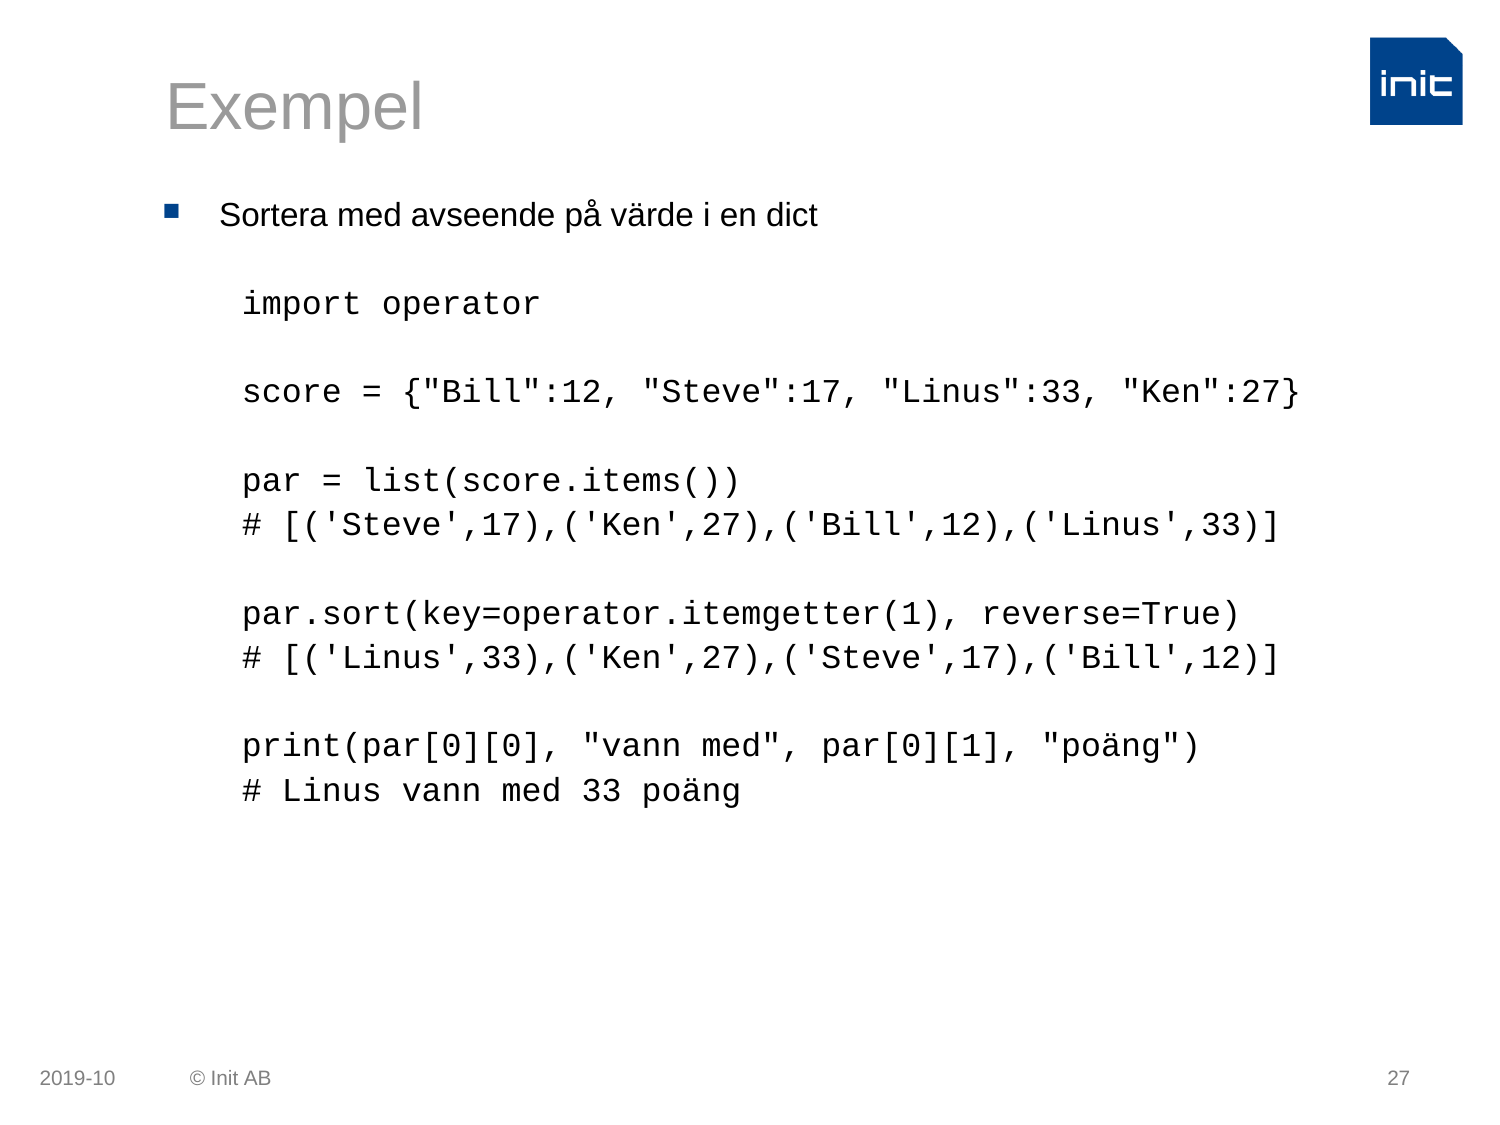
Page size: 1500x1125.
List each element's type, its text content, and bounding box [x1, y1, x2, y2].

text_box Sortera med avseende på värde i en dict import operator score = {"Bill":12, "Steve":17, "Linus":33, "Ken":27} par = list(score.items()) # [('Steve',17),('Ken',27),('Bill',12),('Linus',33)] par.sort(key=operator.itemgetter(1), reverse=True) # [('Linus',33),('Ken',27),('Steve',17),('Bill',12)] print(par[0][0], "vann med", par[0][1], "poäng") # Linus vann med 33 poäng [150, 189, 1351, 963]
text_box <nummer> [1350, 1037, 1426, 1098]
text_box 2019-10 [24, 1037, 151, 1098]
text_box Exempel [150, 0, 1351, 151]
text_box © Init AB [174, 1037, 1326, 1098]
picture [1370, 37, 1463, 125]
